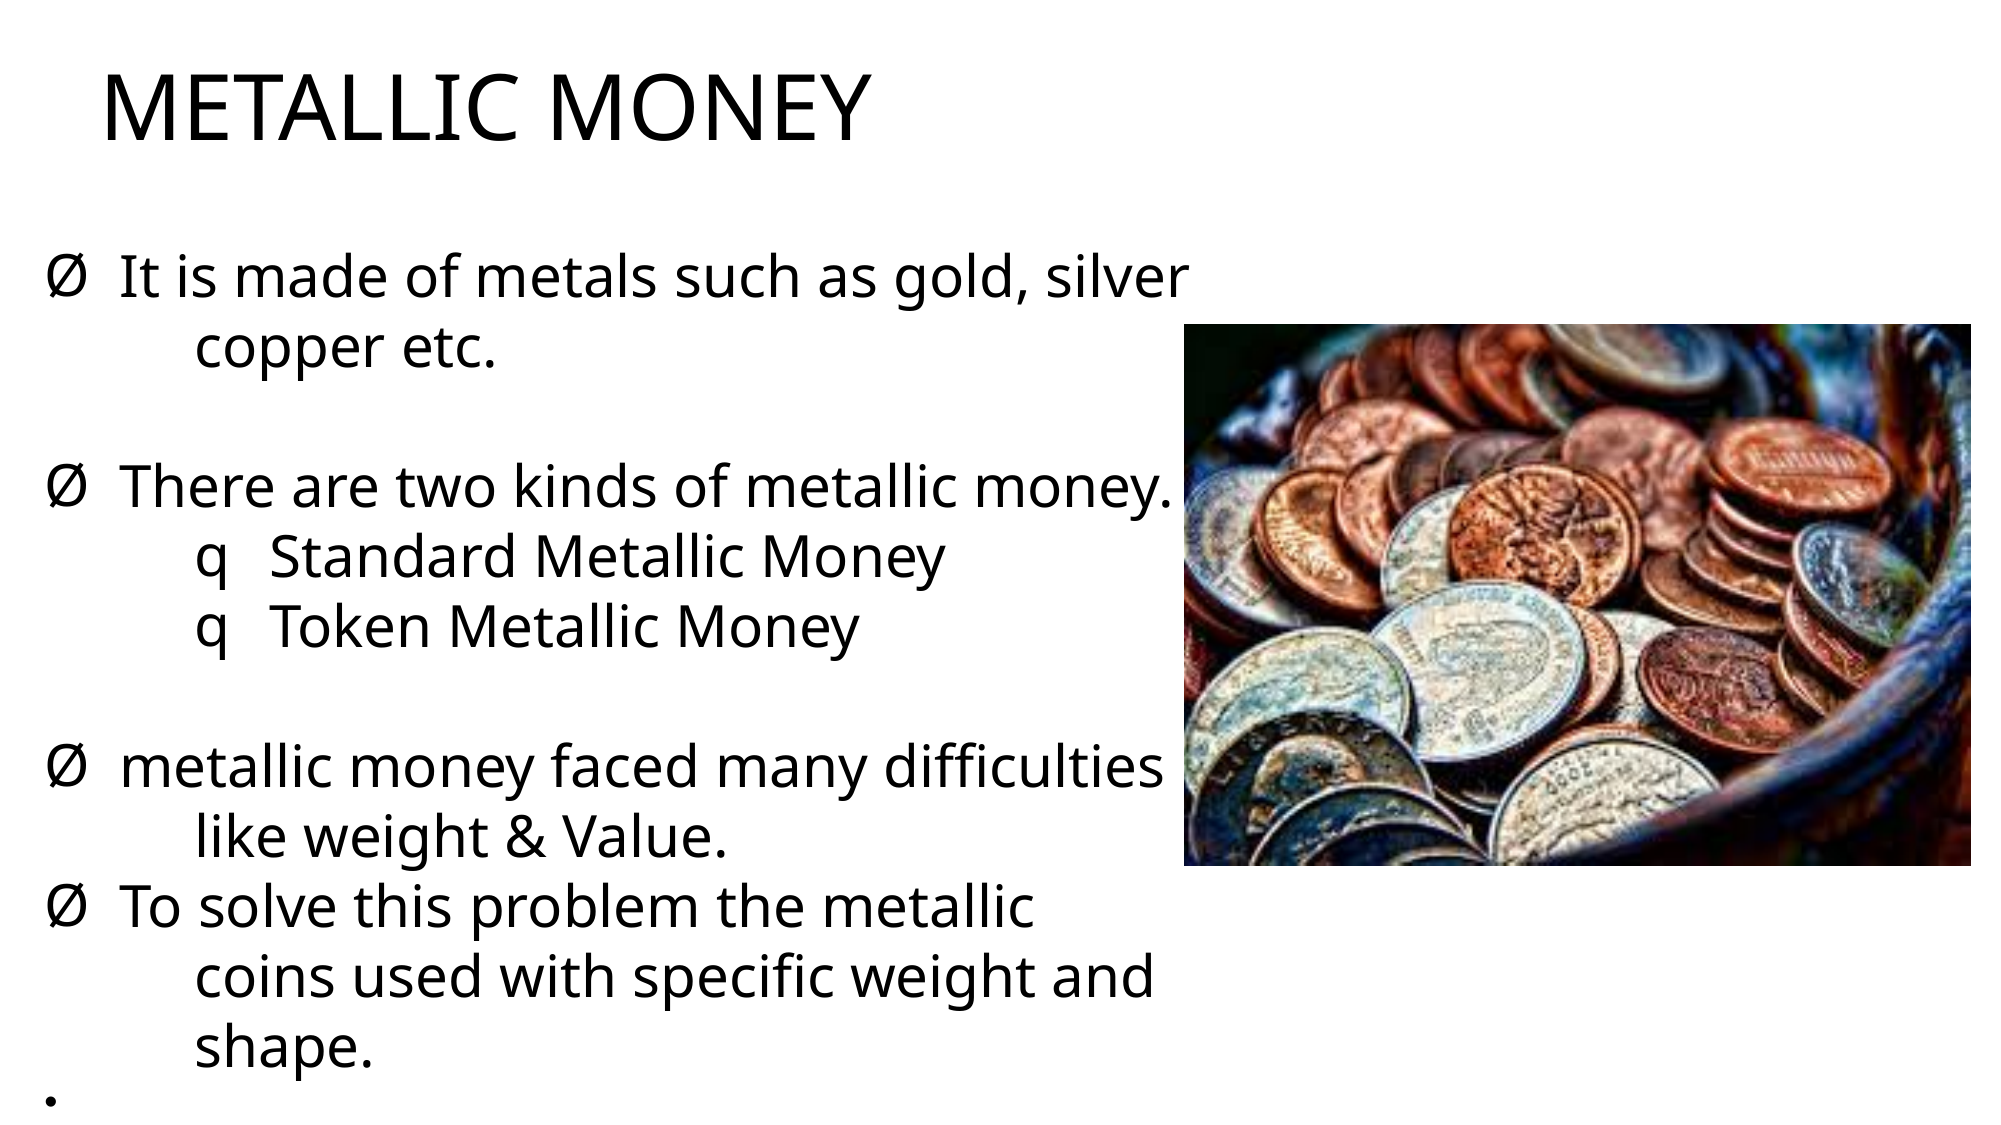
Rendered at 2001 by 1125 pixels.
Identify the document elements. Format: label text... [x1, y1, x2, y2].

text_box It is made of metals such as gold, silver copper etc. There are two kinds of metallic money. Standard Metallic Money Token Metallic Money metallic money faced many difficulties like weight & Value. To solve this problem the metallic coins used with specific weight and shape. [29, 231, 1208, 1070]
picture [1184, 324, 1971, 866]
text_box METALLIC MONEY [84, 41, 961, 168]
